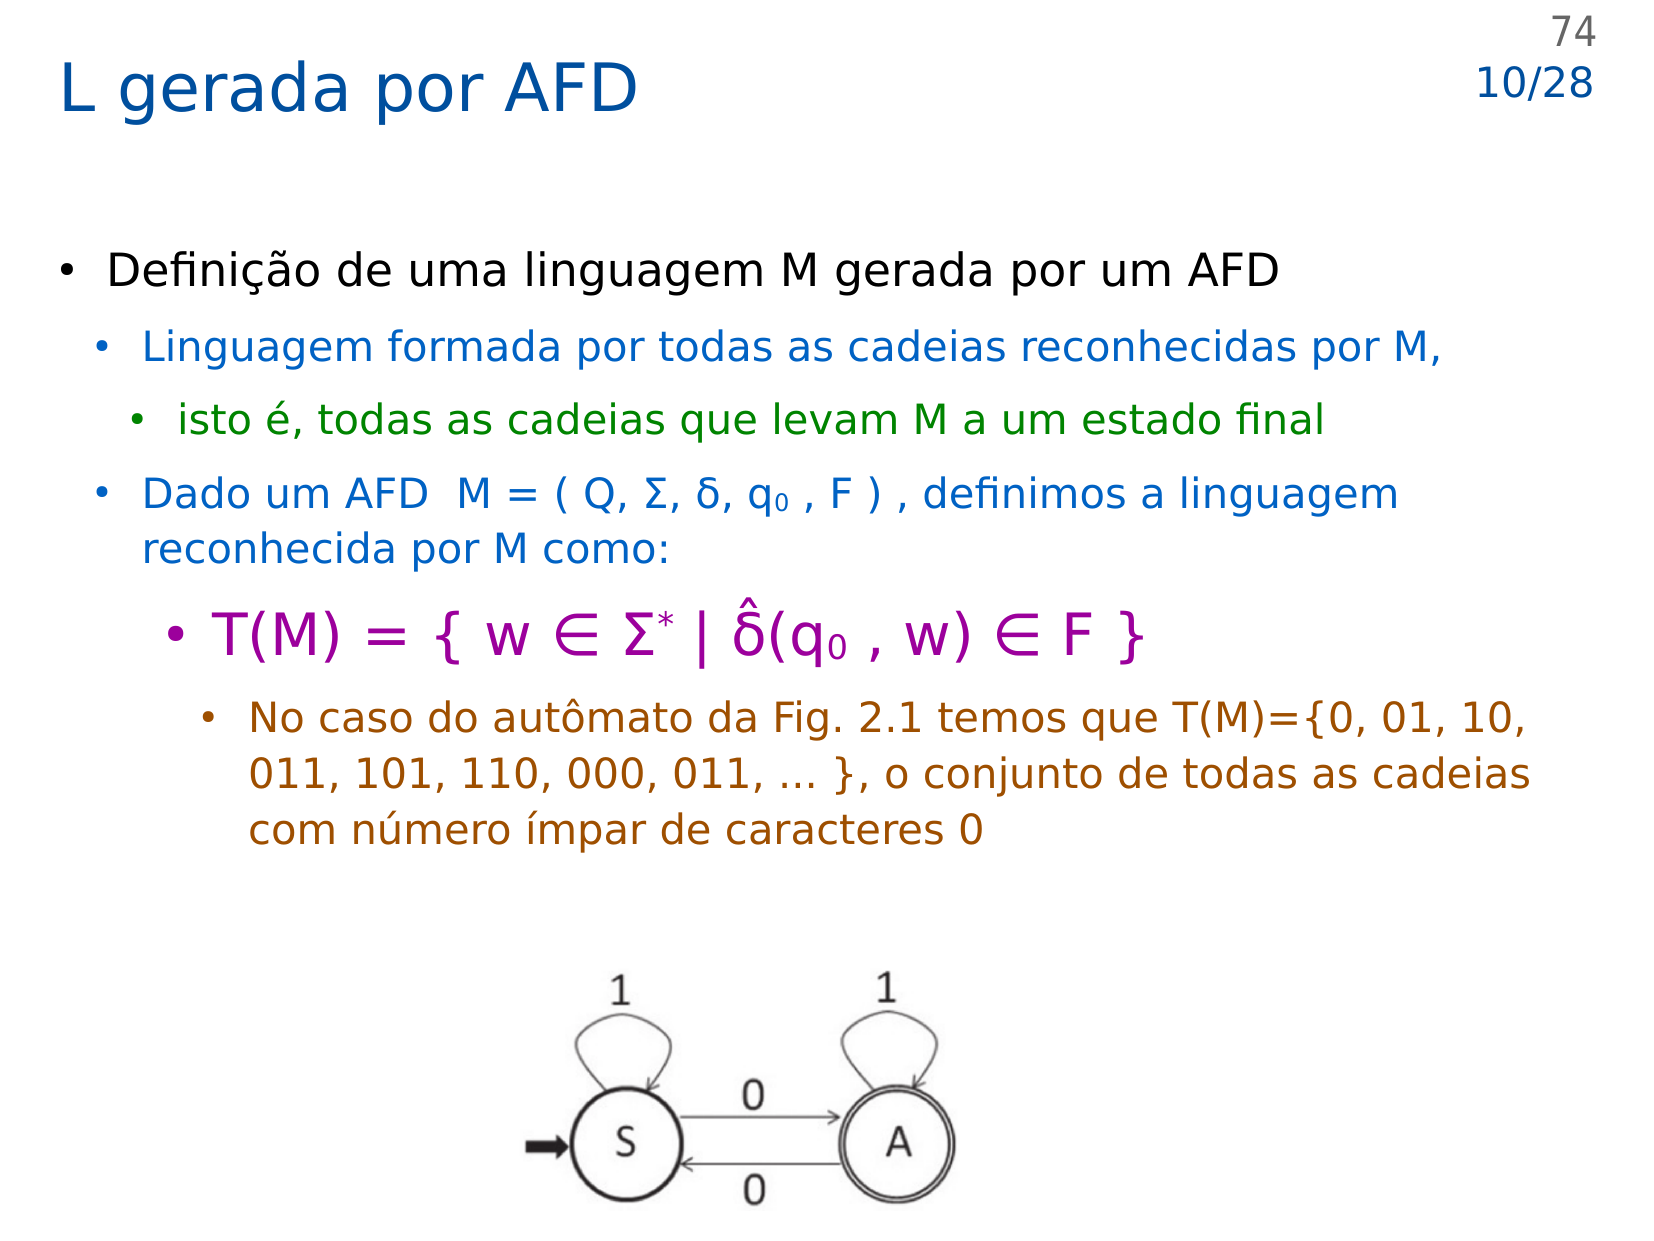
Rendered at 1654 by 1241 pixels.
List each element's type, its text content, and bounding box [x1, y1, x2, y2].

title L gerada por AFD [59, 29, 1625, 148]
picture [517, 966, 960, 1211]
list Definição de uma linguagem M gerada por um AFD Linguagem formada por todas as cadeias reconhecidas por M, isto é, todas as cadeias que levam M a um estado final Dado um AFD M = ( Q, Σ, δ, q0 , F ) , definimos a linguagem reconhecida por M como: T(M) = { w ∈ Σ* | δ̂(q0 , w) ∈ F } No caso do autômato da Fig. 2.1 temos que T(M)={0, 01, 10, 011, 101, 110, 000, 011, ... }, o conjunto de todas as cadeias com número ímpar de caracteres 0 [59, 236, 1595, 1211]
text_box 74 [1375, 0, 1613, 64]
